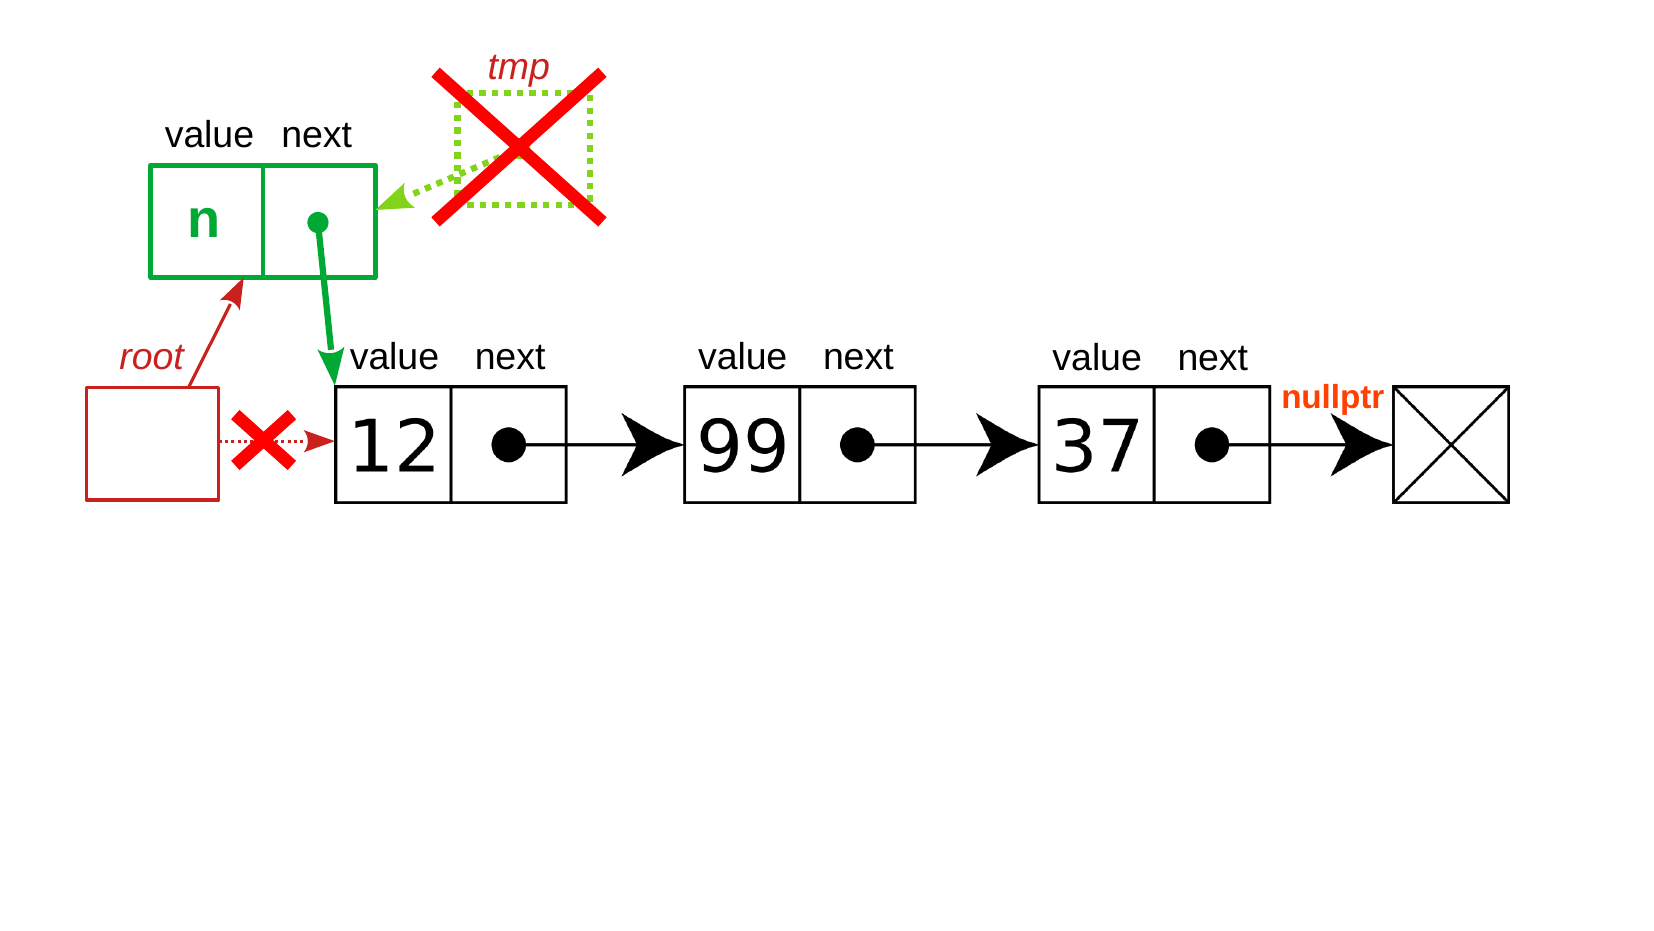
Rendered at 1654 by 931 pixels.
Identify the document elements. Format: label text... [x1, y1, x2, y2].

text_box tmp [435, 82, 497, 137]
text_box tmp [541, 82, 603, 137]
text_box value [683, 328, 802, 386]
text_box nullptr [1244, 371, 1422, 441]
text_box next [269, 106, 373, 163]
text_box next [454, 328, 567, 386]
text_box value [149, 106, 269, 163]
text_box next [1156, 328, 1269, 386]
text_box tmp [435, 37, 603, 137]
text_box next [802, 328, 915, 386]
picture [334, 385, 1510, 504]
text_box root [68, 328, 236, 428]
text_box value [334, 328, 454, 386]
text_box value [1037, 328, 1156, 386]
text_box n [148, 181, 261, 278]
